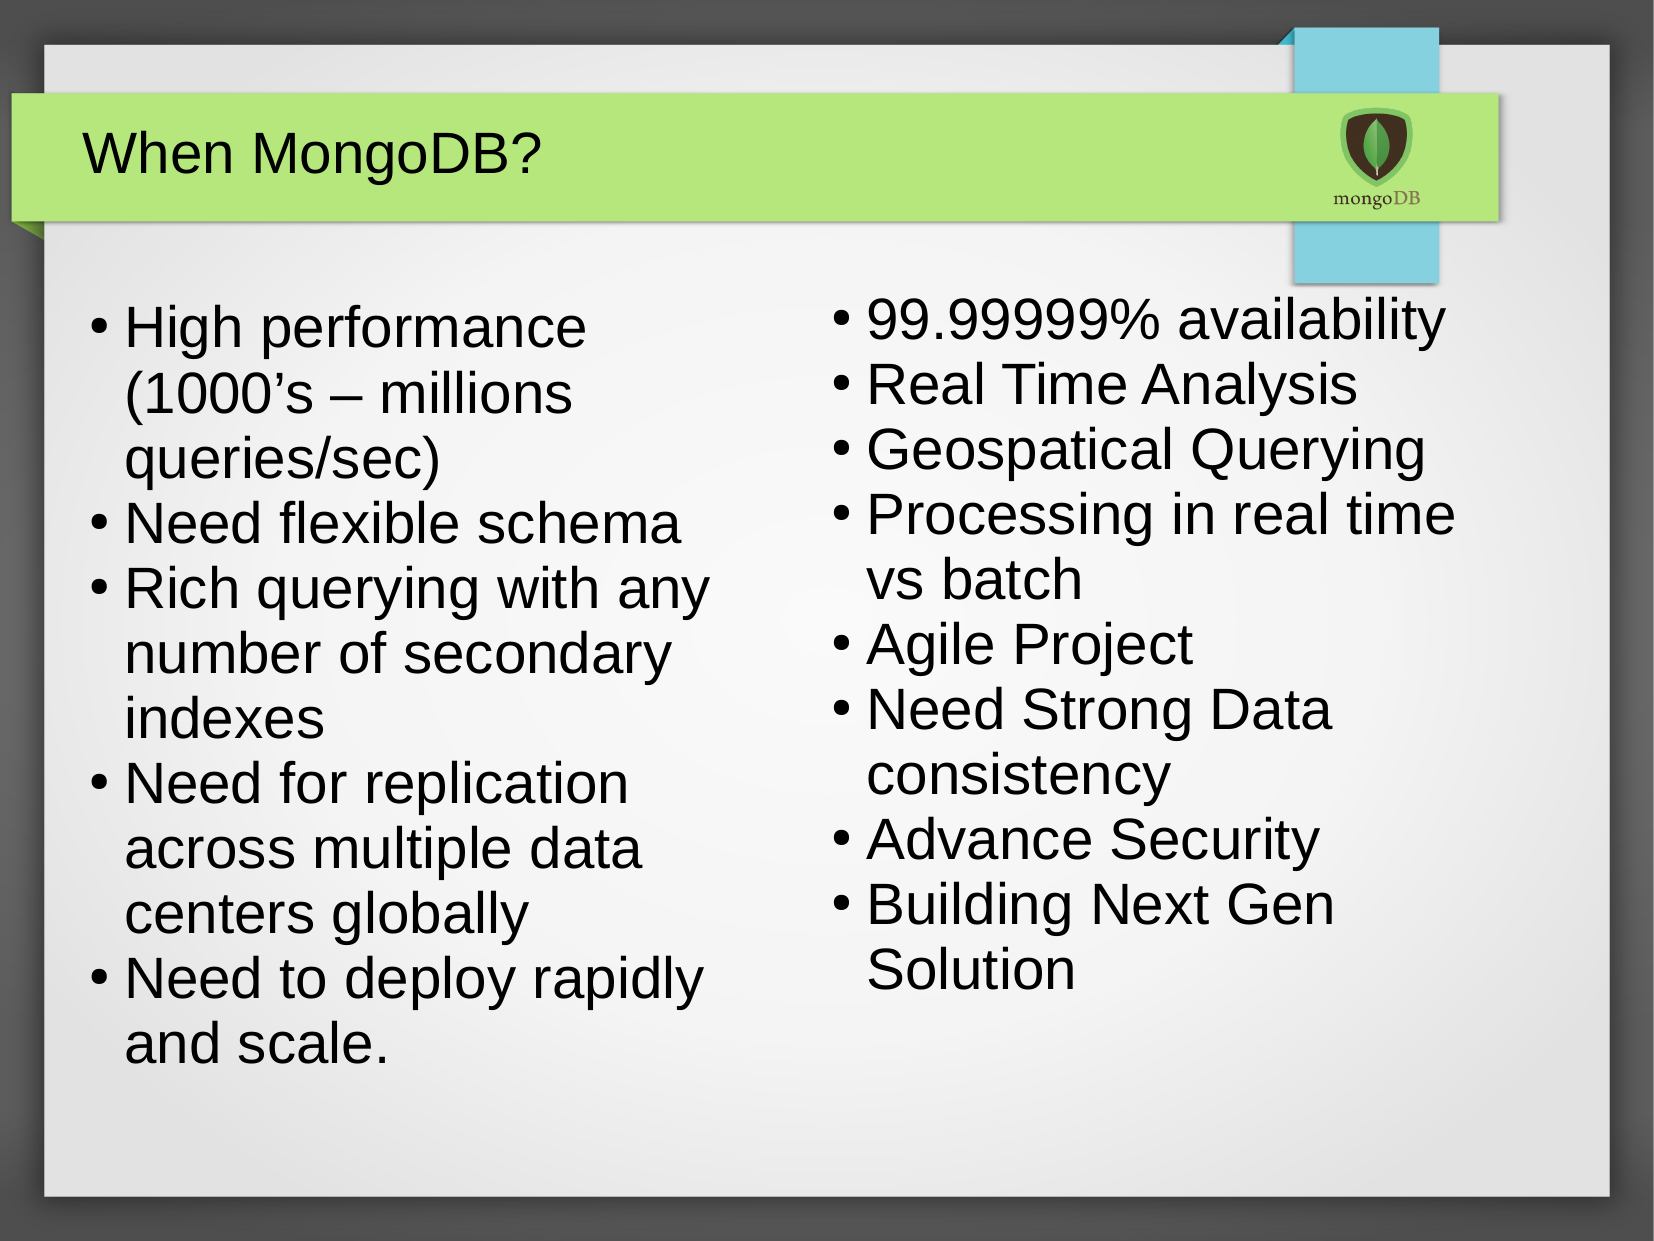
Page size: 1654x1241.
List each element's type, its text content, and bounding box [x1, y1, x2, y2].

title When MongoDB? [82, 94, 1264, 213]
picture [0, 0, 1654, 1241]
text_box 99.99999% availability Real Time Analysis Geospatical Querying Processing in real time vs batch Agile Project Need Strong Data consistency Advance Security Building Next Gen Solution [825, 286, 1523, 1007]
subtitle High performance (1000’s – millions queries/sec) Need flexible schema Rich querying with any number of secondary indexes Need for replication across multiple data centers globally Need to deploy rapidly and scale. [82, 295, 781, 1141]
